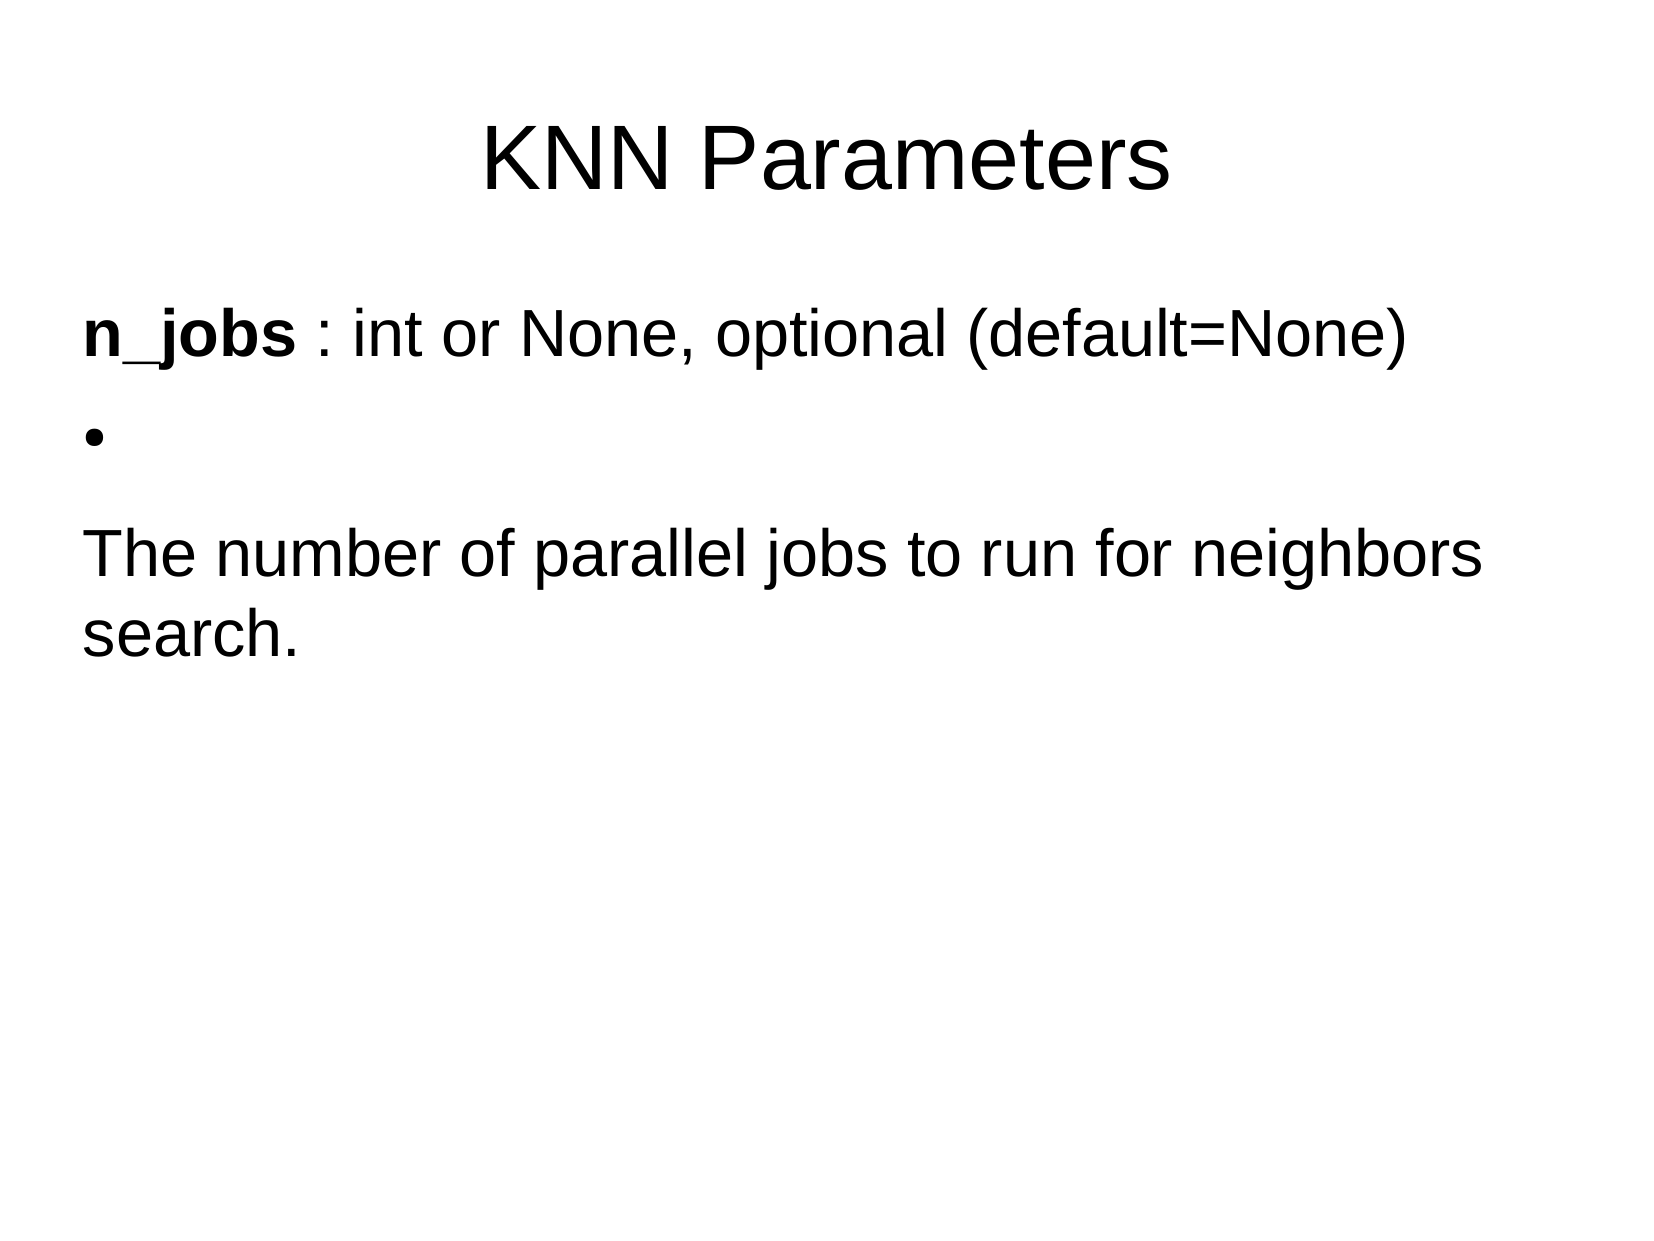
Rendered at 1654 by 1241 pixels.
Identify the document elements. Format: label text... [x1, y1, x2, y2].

title KNN Parameters [82, 49, 1571, 257]
list n_jobs : int or None, optional (default=None) The number of parallel jobs to run for neighbors search. [82, 290, 1571, 1010]
